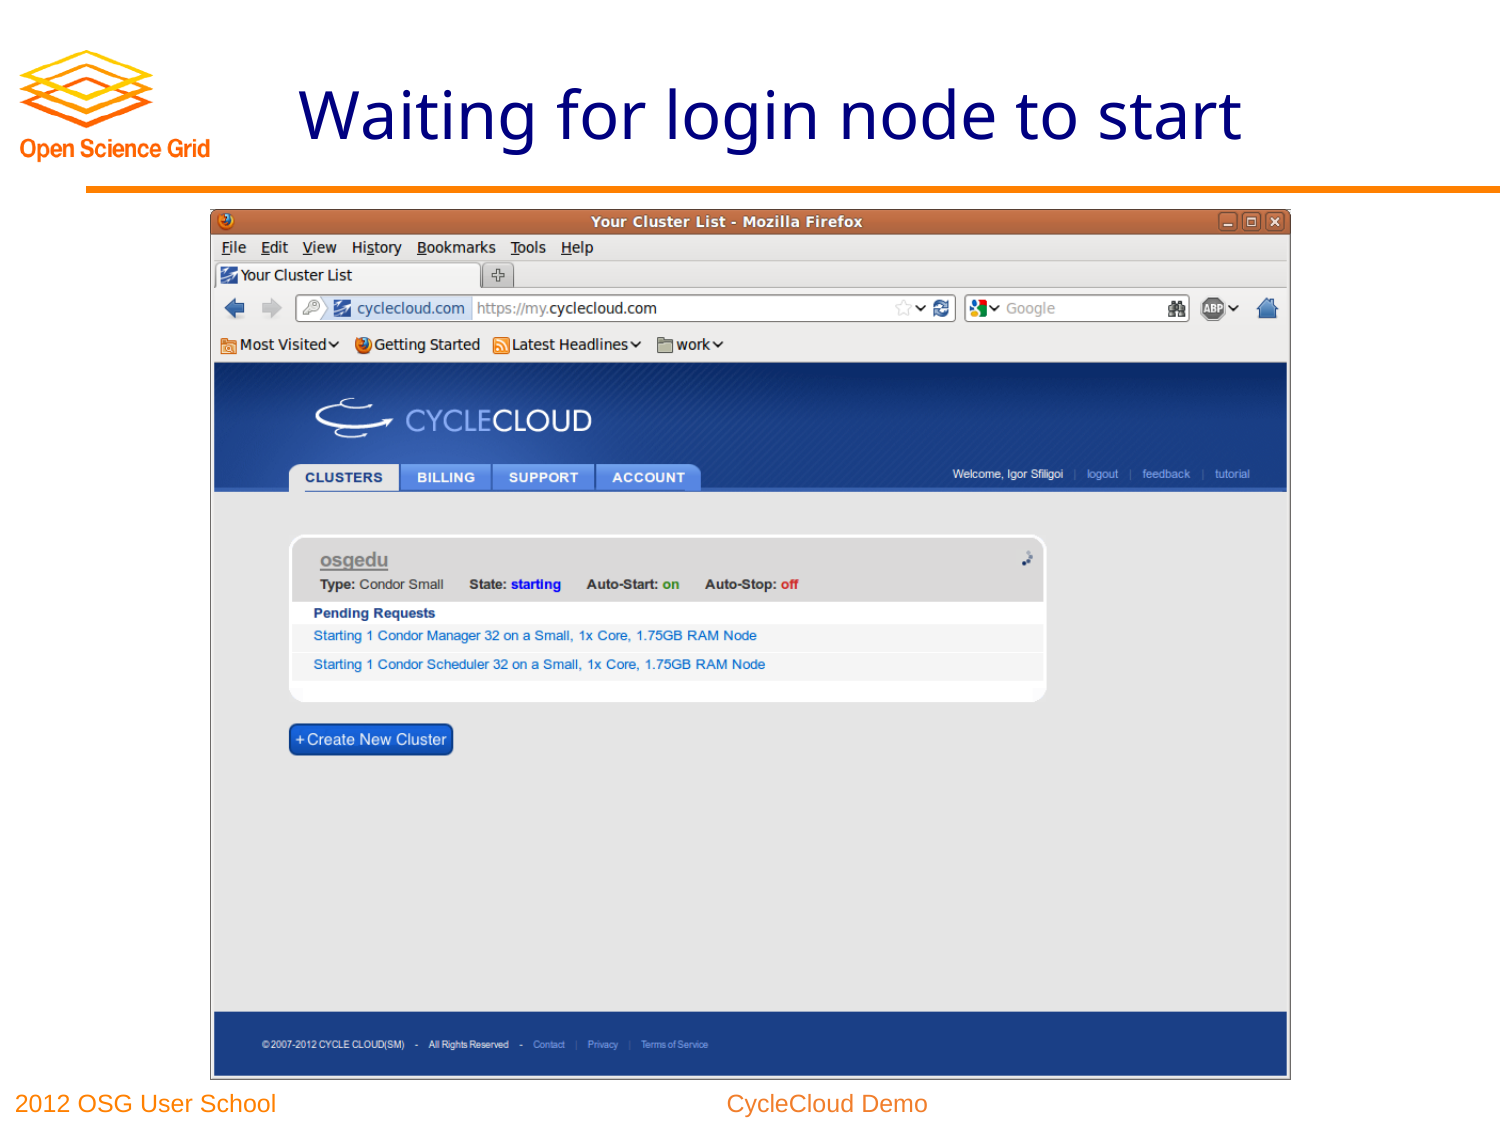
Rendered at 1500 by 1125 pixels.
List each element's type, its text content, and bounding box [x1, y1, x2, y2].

picture [210, 209, 1291, 1081]
picture [0, 27, 201, 179]
title Waiting for login node to start [201, 18, 1342, 207]
